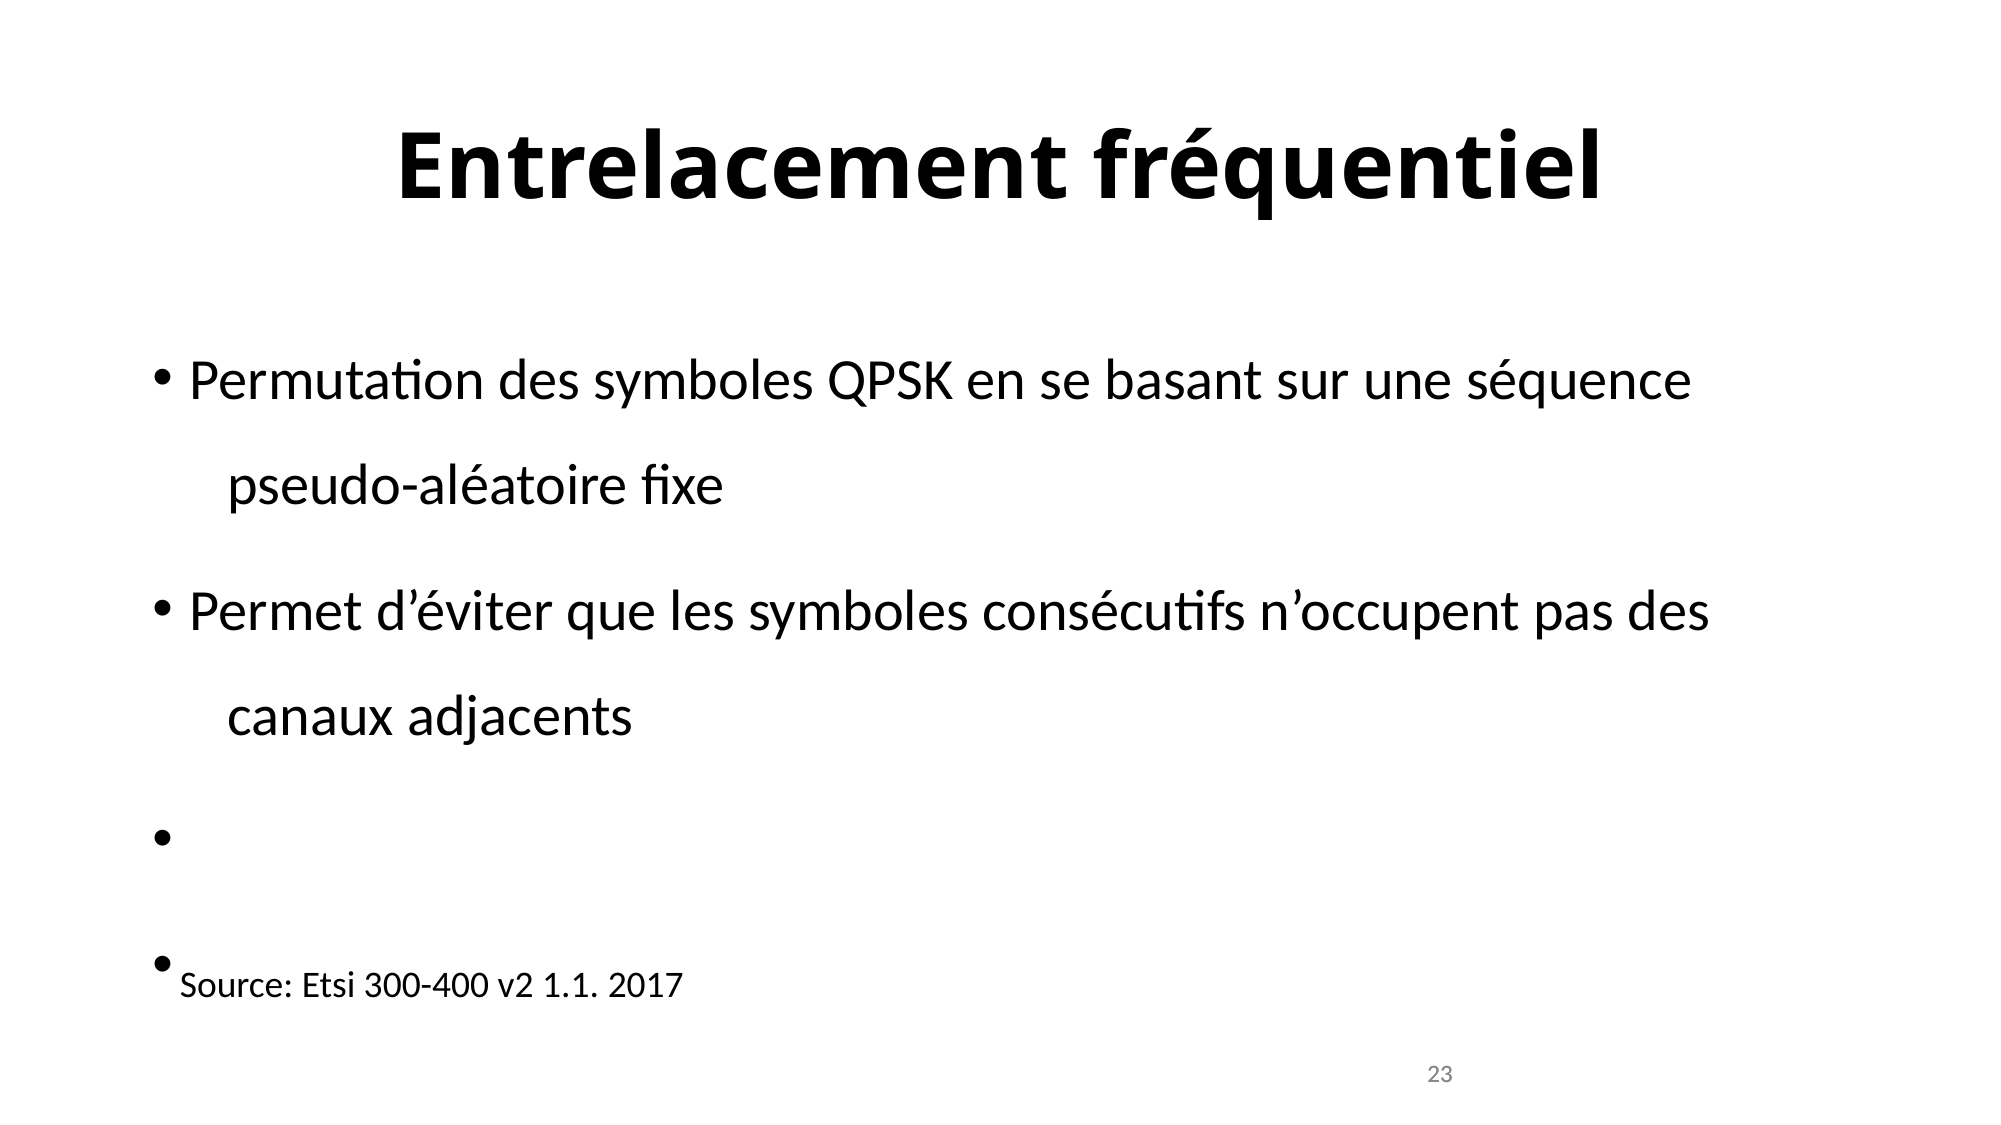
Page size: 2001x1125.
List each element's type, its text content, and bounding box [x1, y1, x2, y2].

list Permutation des symboles QPSK en se basant sur une séquence pseudo-aléatoire fixe Permet d’éviter que les symboles consécutifs n’occupent pas des canaux adjacents [137, 299, 1863, 1014]
text_box [1412, 1042, 1863, 1103]
text_box Source: Etsi 300-400 v2 1.1. 2017 [164, 952, 805, 1014]
title Entrelacement fréquentiel [137, 59, 1863, 278]
